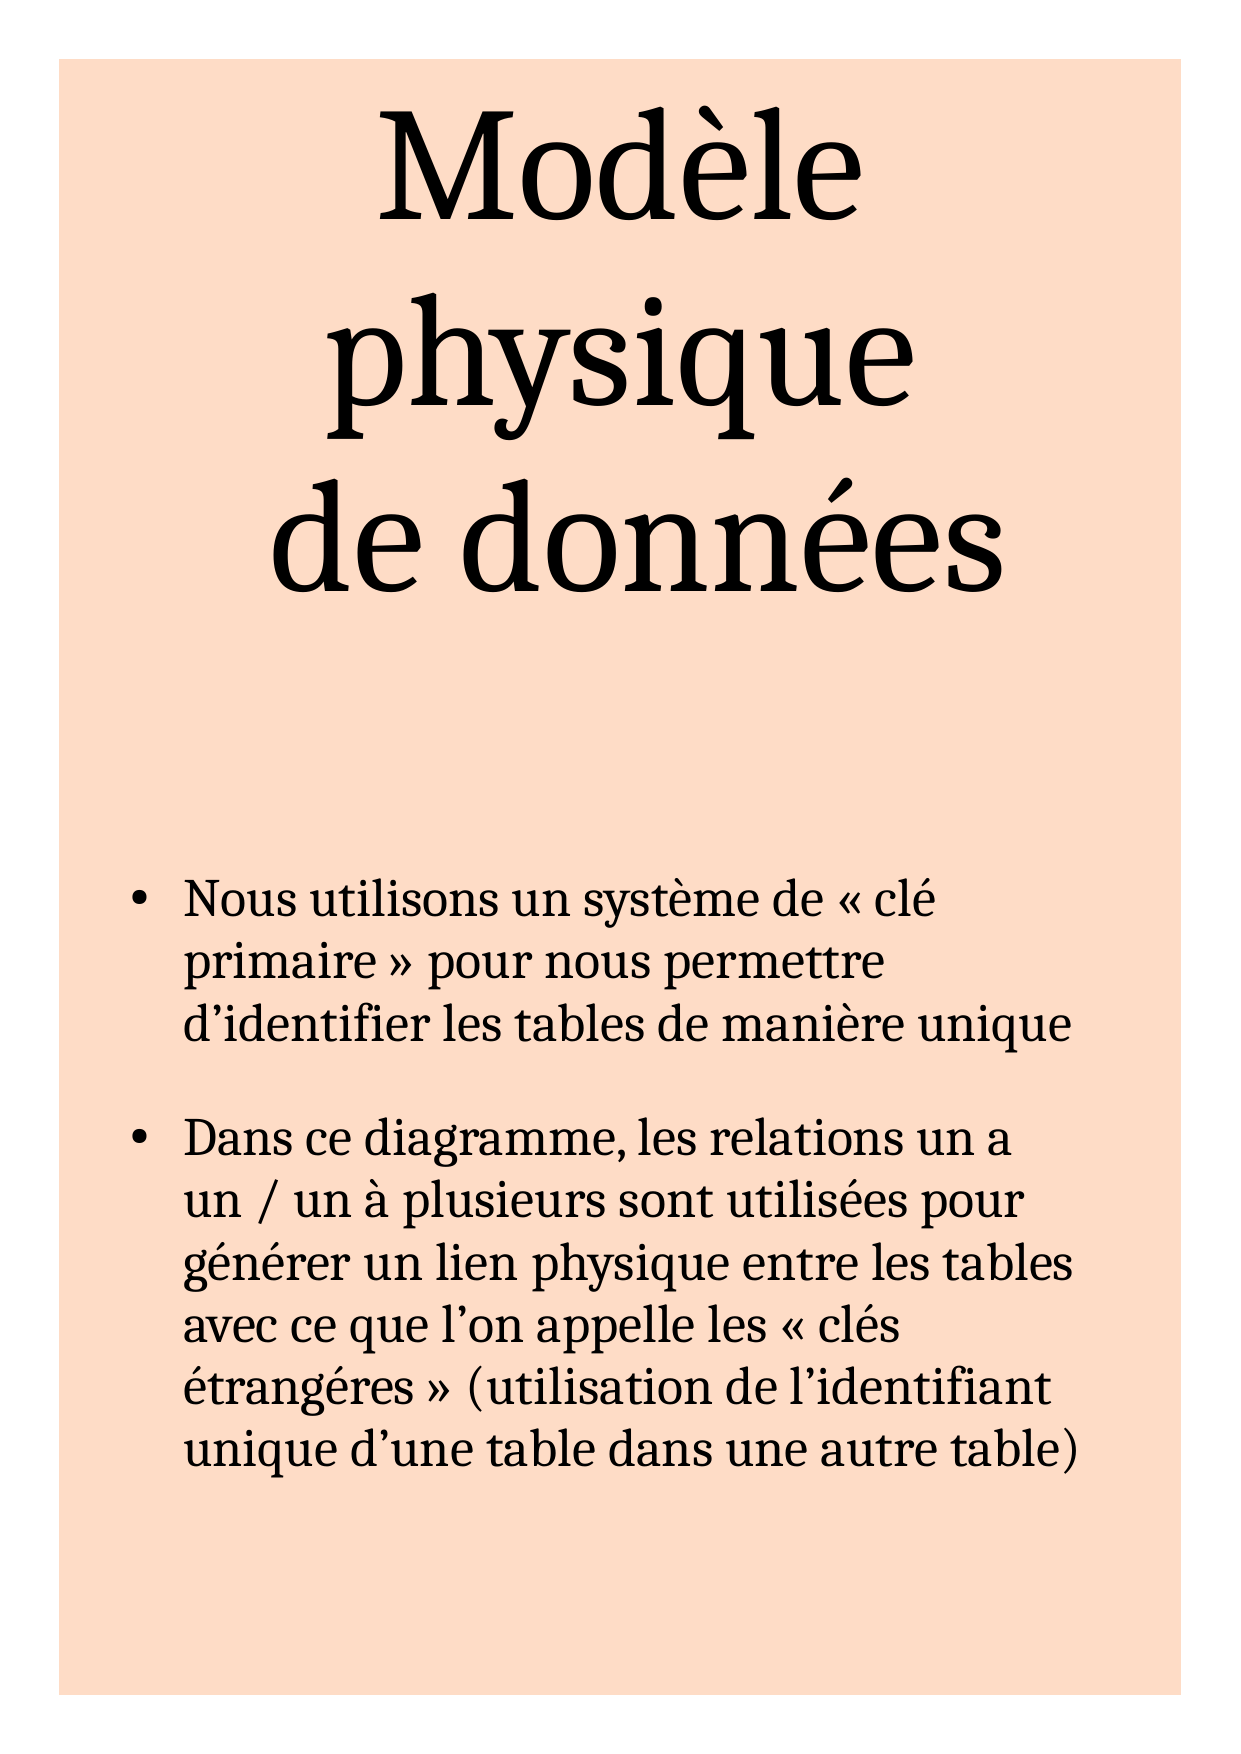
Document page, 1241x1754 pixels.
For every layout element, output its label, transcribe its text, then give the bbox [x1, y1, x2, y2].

list Nous utilisons un système de « clé primaire » pour nous permettre d’identifier les tables de manière unique Dans ce diagramme, les relations un a un / un à plusieurs sont utilisées pour générer un lien physique entre les tables avec ce que l’on appelle les « clés étrangéres » (utilisation de l’identifiant unique d’une table dans une autre table) [112, 685, 1123, 1634]
title Modèle physique de données [115, 69, 1125, 637]
